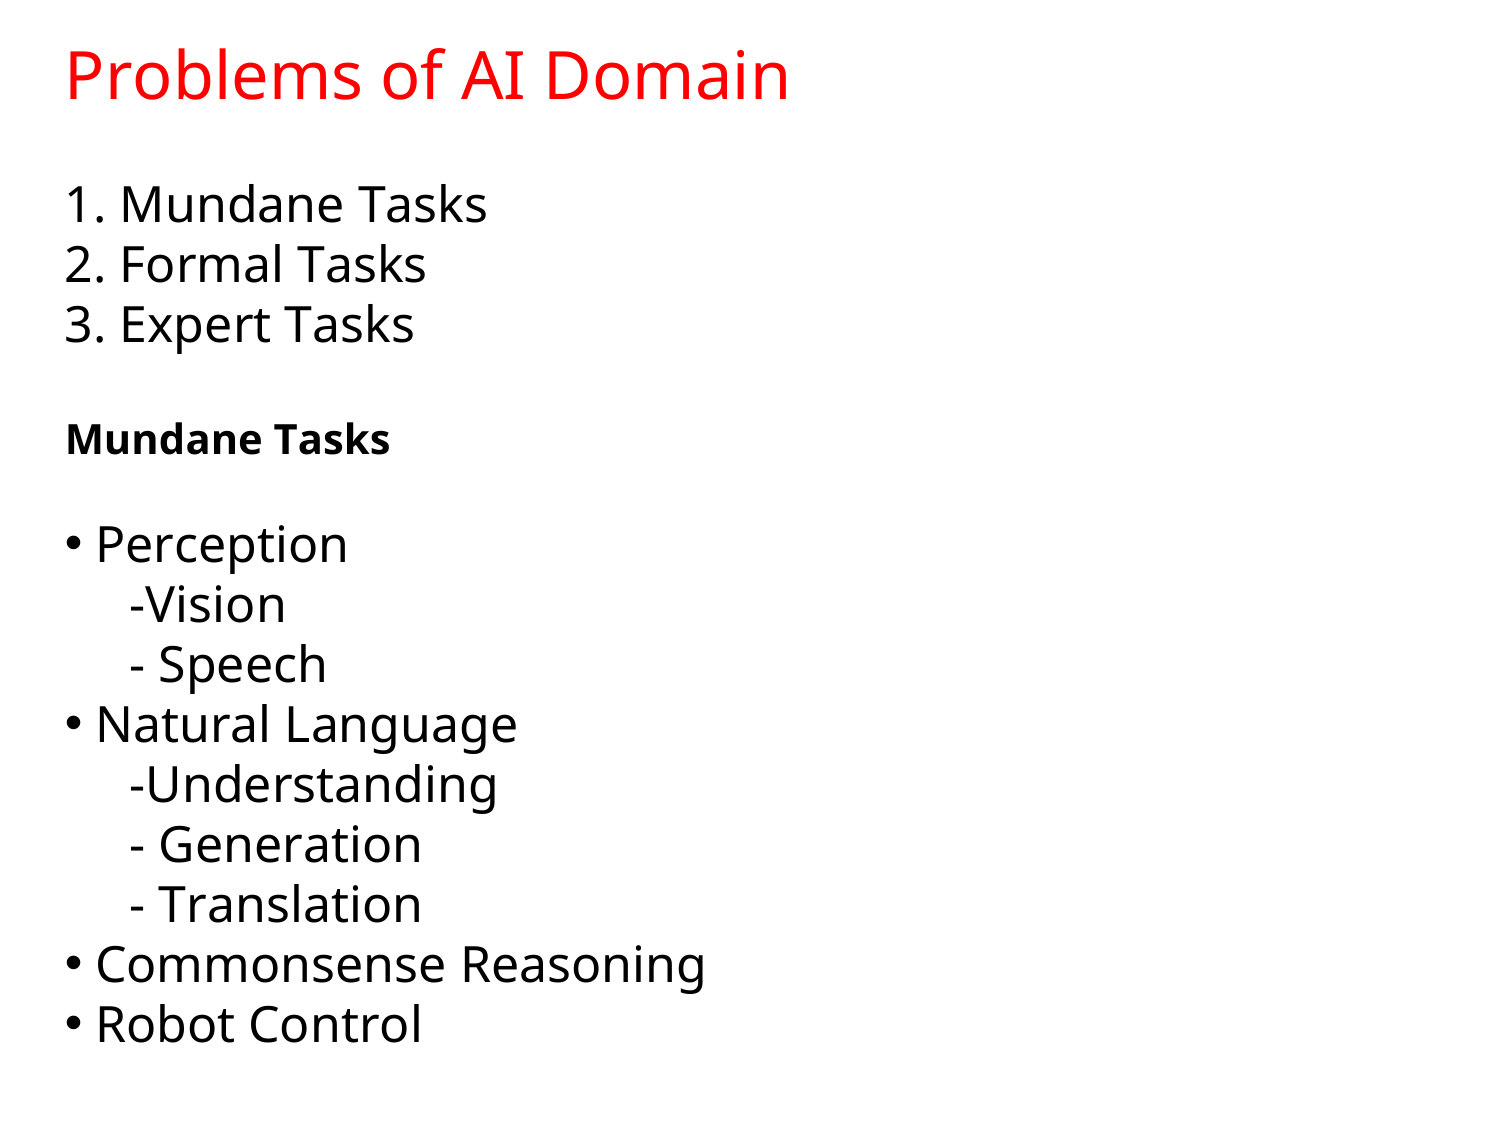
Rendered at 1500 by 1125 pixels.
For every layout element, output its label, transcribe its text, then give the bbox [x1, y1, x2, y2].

text_box Problems of AI Domain 1. Mundane Tasks 2. Formal Tasks 3. Expert Tasks Mundane Tasks Perception -Vision - Speech Natural Language -Understanding - Generation - Translation Commonsense Reasoning Robot Control [49, 24, 1263, 1125]
